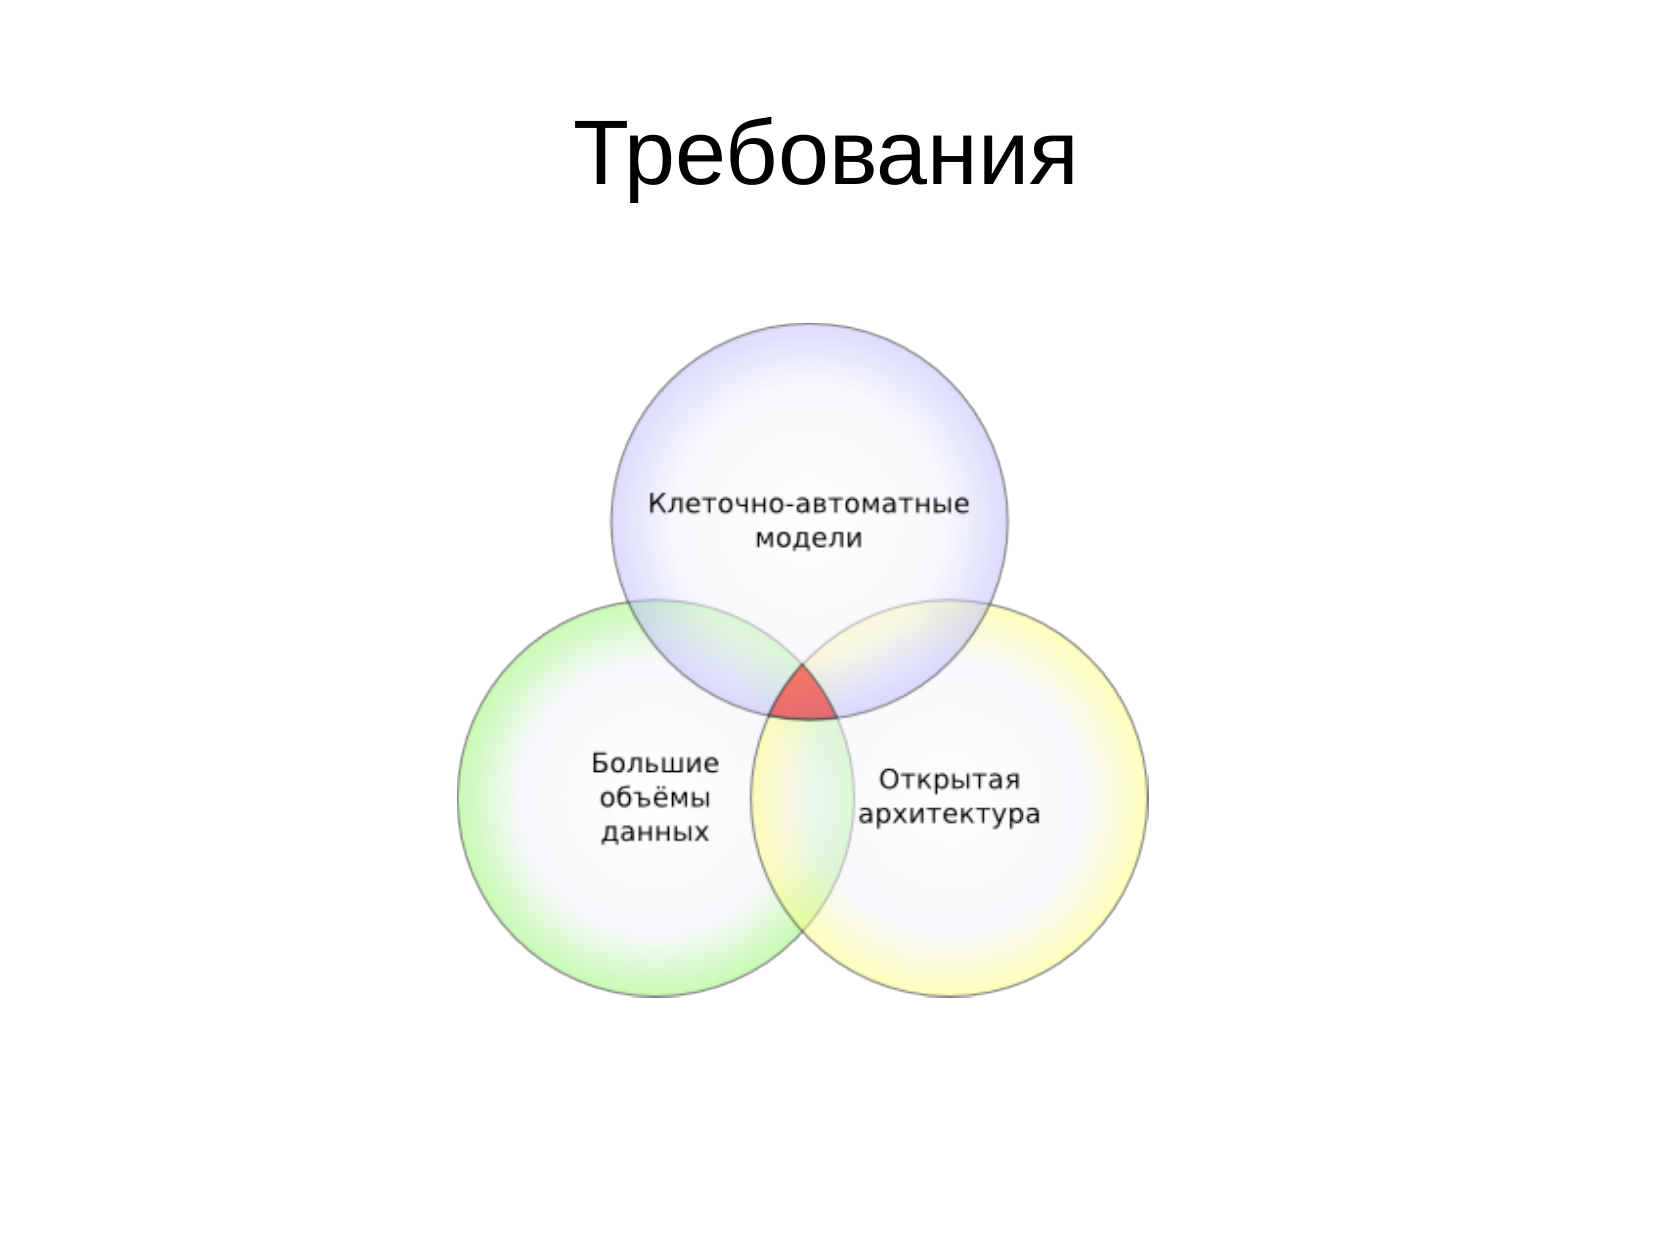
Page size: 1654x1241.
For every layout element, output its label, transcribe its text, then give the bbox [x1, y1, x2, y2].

picture [457, 323, 1149, 998]
title Требования [82, 49, 1571, 257]
